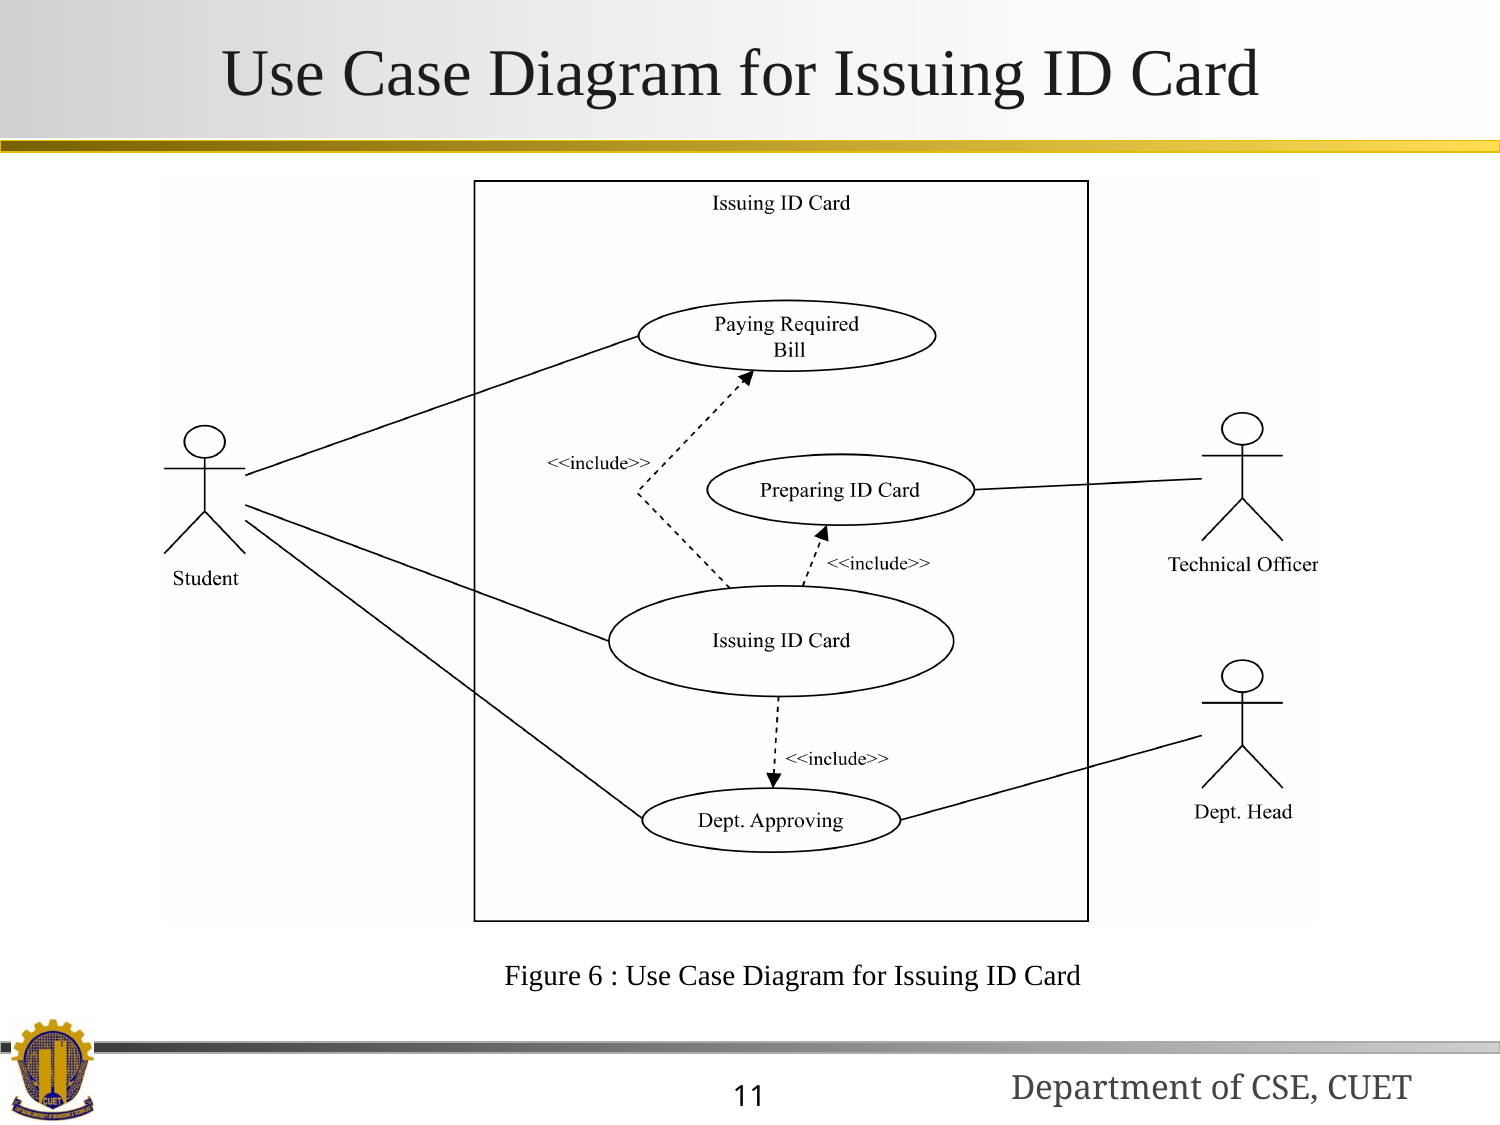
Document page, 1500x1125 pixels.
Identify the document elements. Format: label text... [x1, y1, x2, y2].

picture [163, 180, 1318, 922]
title Use Case Diagram for Issuing ID Card [0, 0, 1500, 138]
picture [11, 1019, 94, 1121]
text_box Figure 6 : Use Case Diagram for Issuing ID Card [454, 941, 1132, 1007]
